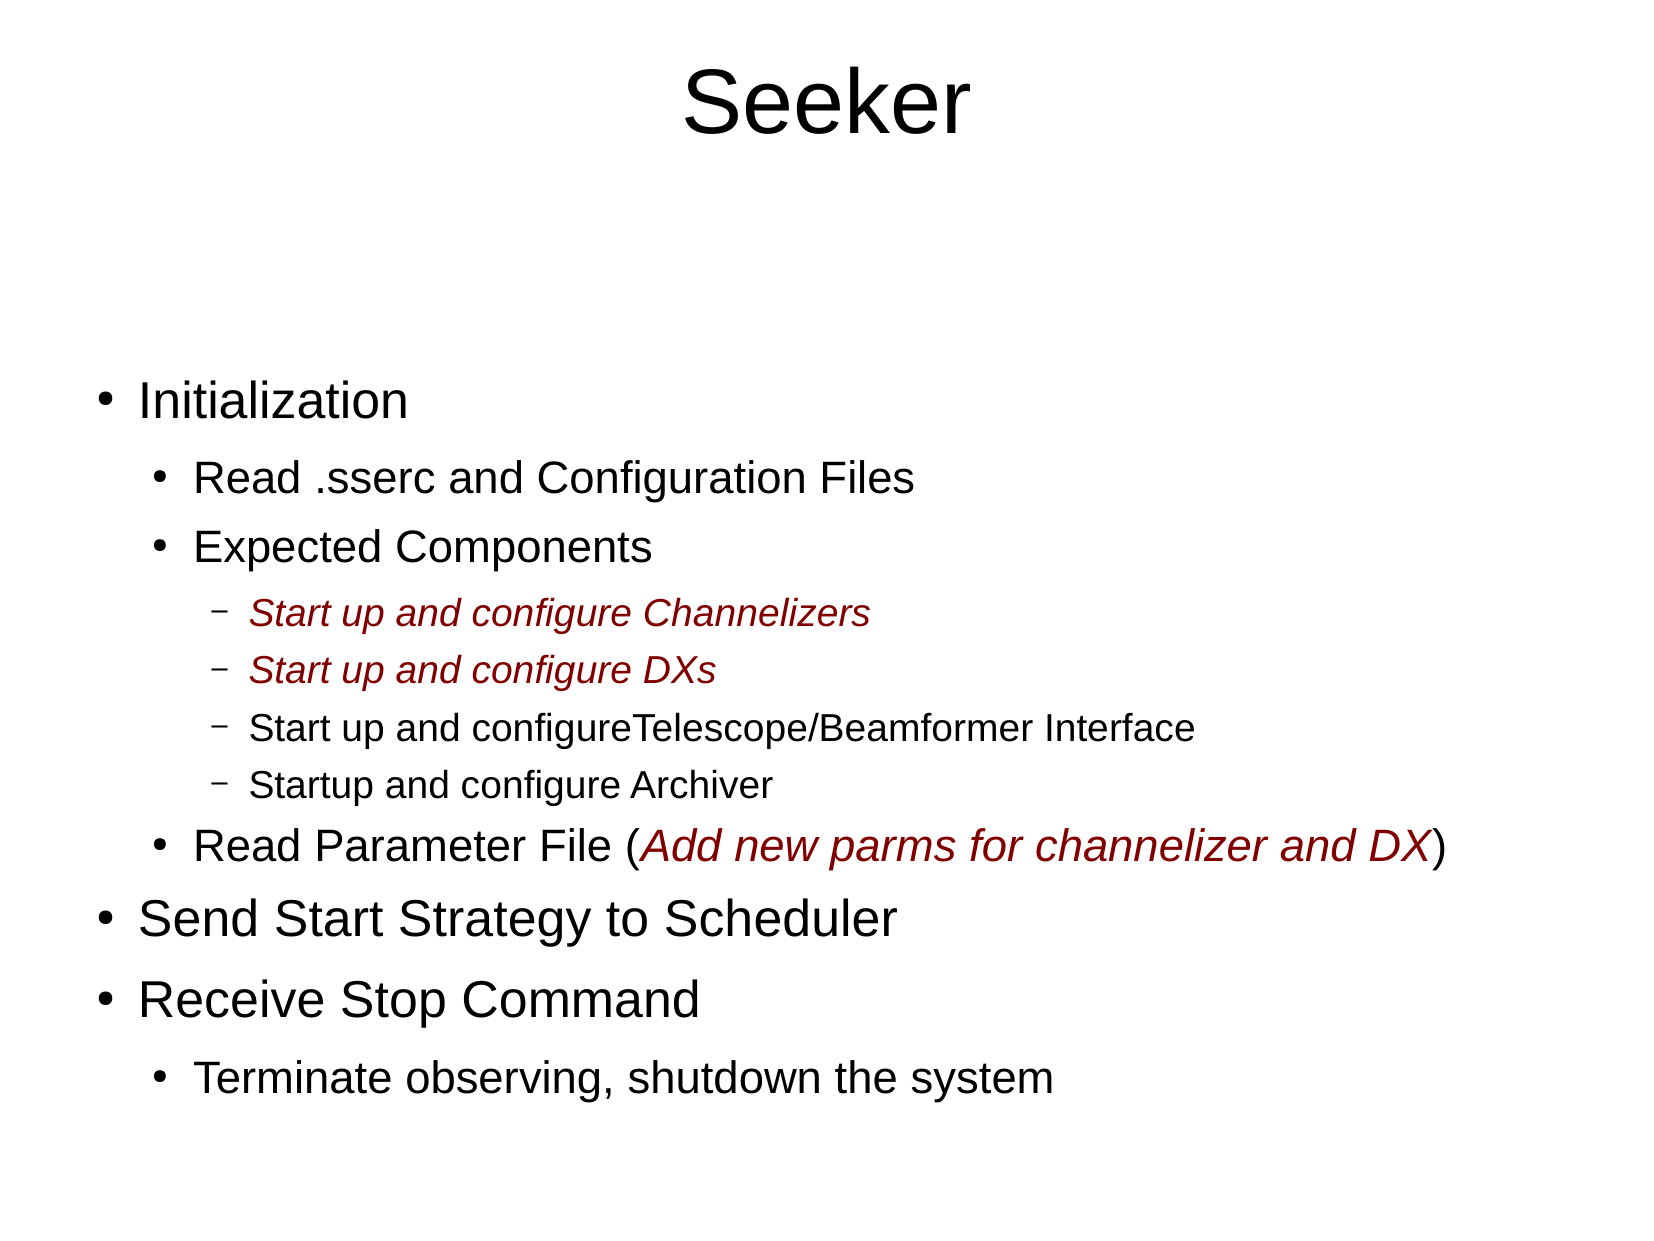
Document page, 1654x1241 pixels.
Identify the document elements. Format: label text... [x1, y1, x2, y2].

title Seeker [82, 50, 1571, 256]
list Initialization Read .sserc and Configuration Files Expected Components Start up and configure Channelizers Start up and configure DXs Start up and configureTelescope/Beamformer Interface Startup and configure Archiver Read Parameter File (Add new parms for channelizer and DX) Send Start Strategy to Scheduler Receive Stop Command Terminate observing, shutdown the system [82, 290, 1571, 1109]
